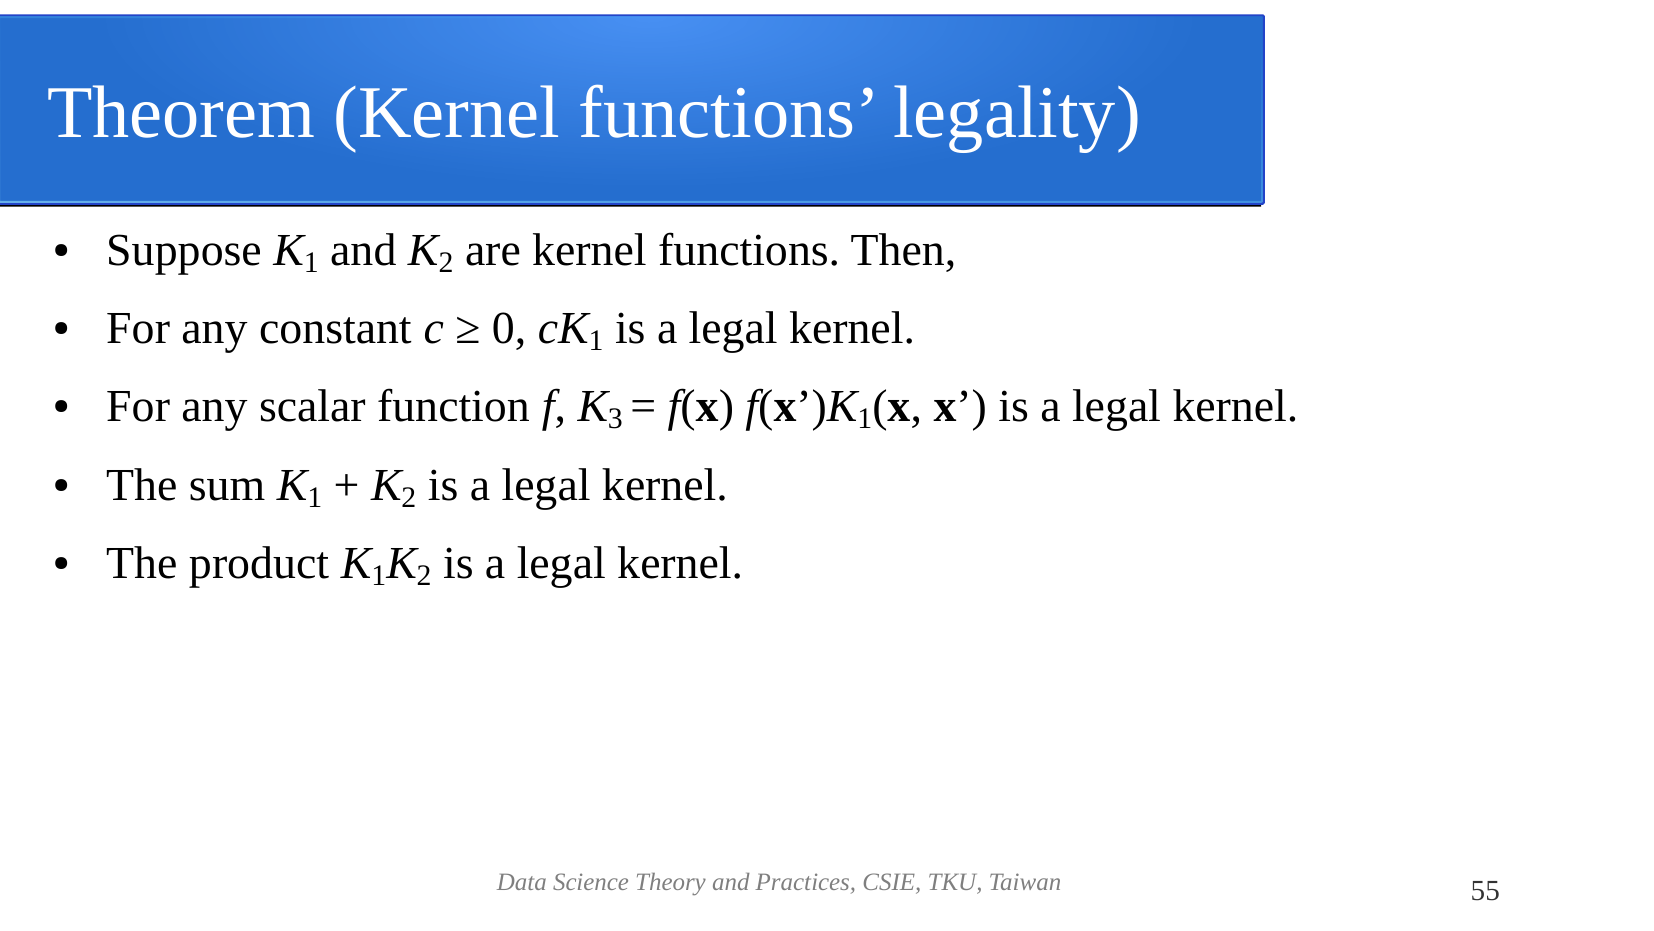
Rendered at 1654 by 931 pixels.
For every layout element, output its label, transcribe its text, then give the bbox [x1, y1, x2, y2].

list Suppose K1 and K2 are kernel functions. Then, For any constant c ≥ 0, cK1 is a legal kernel. For any scalar function f, K3 = f(x) f(x’)K1(x, x’) is a legal kernel. The sum K1 + K2 is a legal kernel. The product K1K2 is a legal kernel. [35, 224, 1524, 764]
title Theorem (Kernel functions’ legality) [47, 35, 1199, 189]
